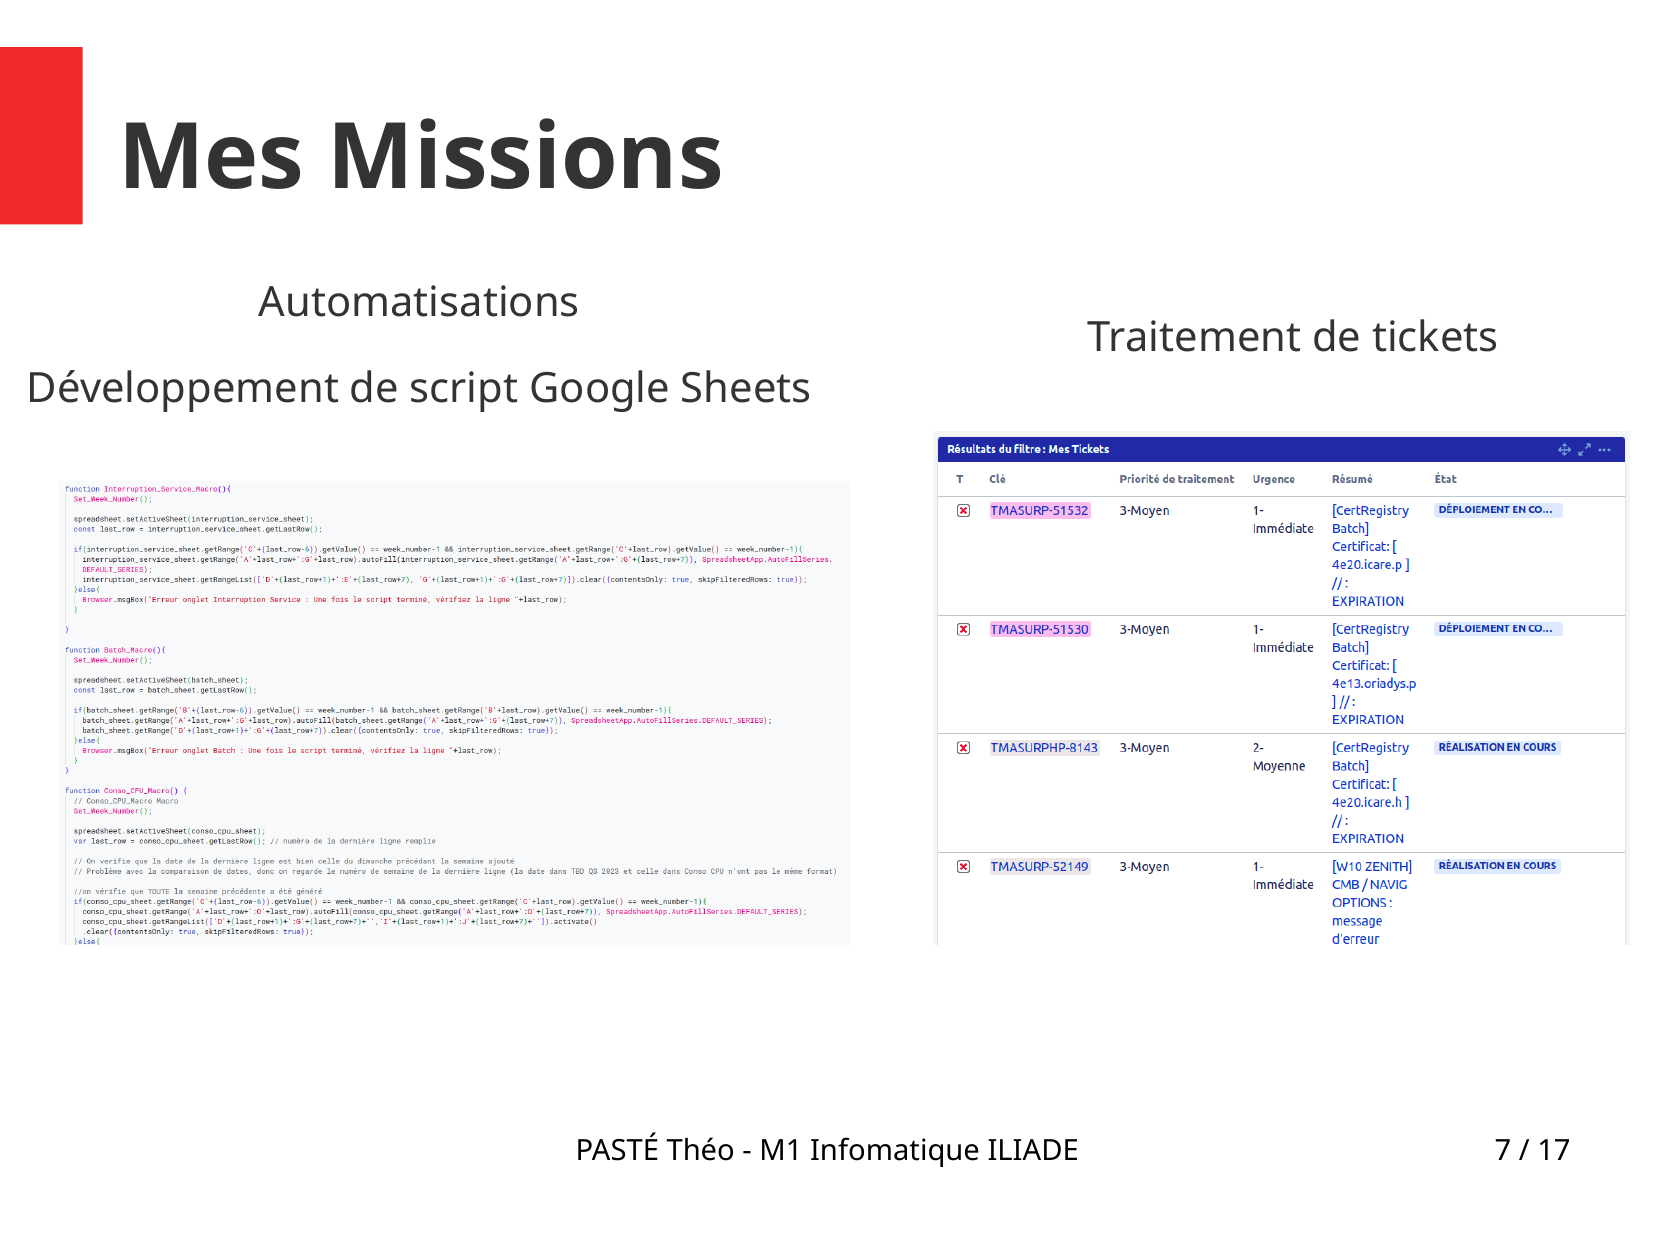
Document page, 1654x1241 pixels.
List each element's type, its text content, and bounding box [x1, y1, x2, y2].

picture [59, 481, 851, 945]
picture [933, 431, 1630, 945]
list Automatisations Développement de script Google Sheets [0, 271, 898, 402]
list Traitement de tickets [1039, 307, 1548, 378]
title Mes Missions [118, 49, 1571, 257]
